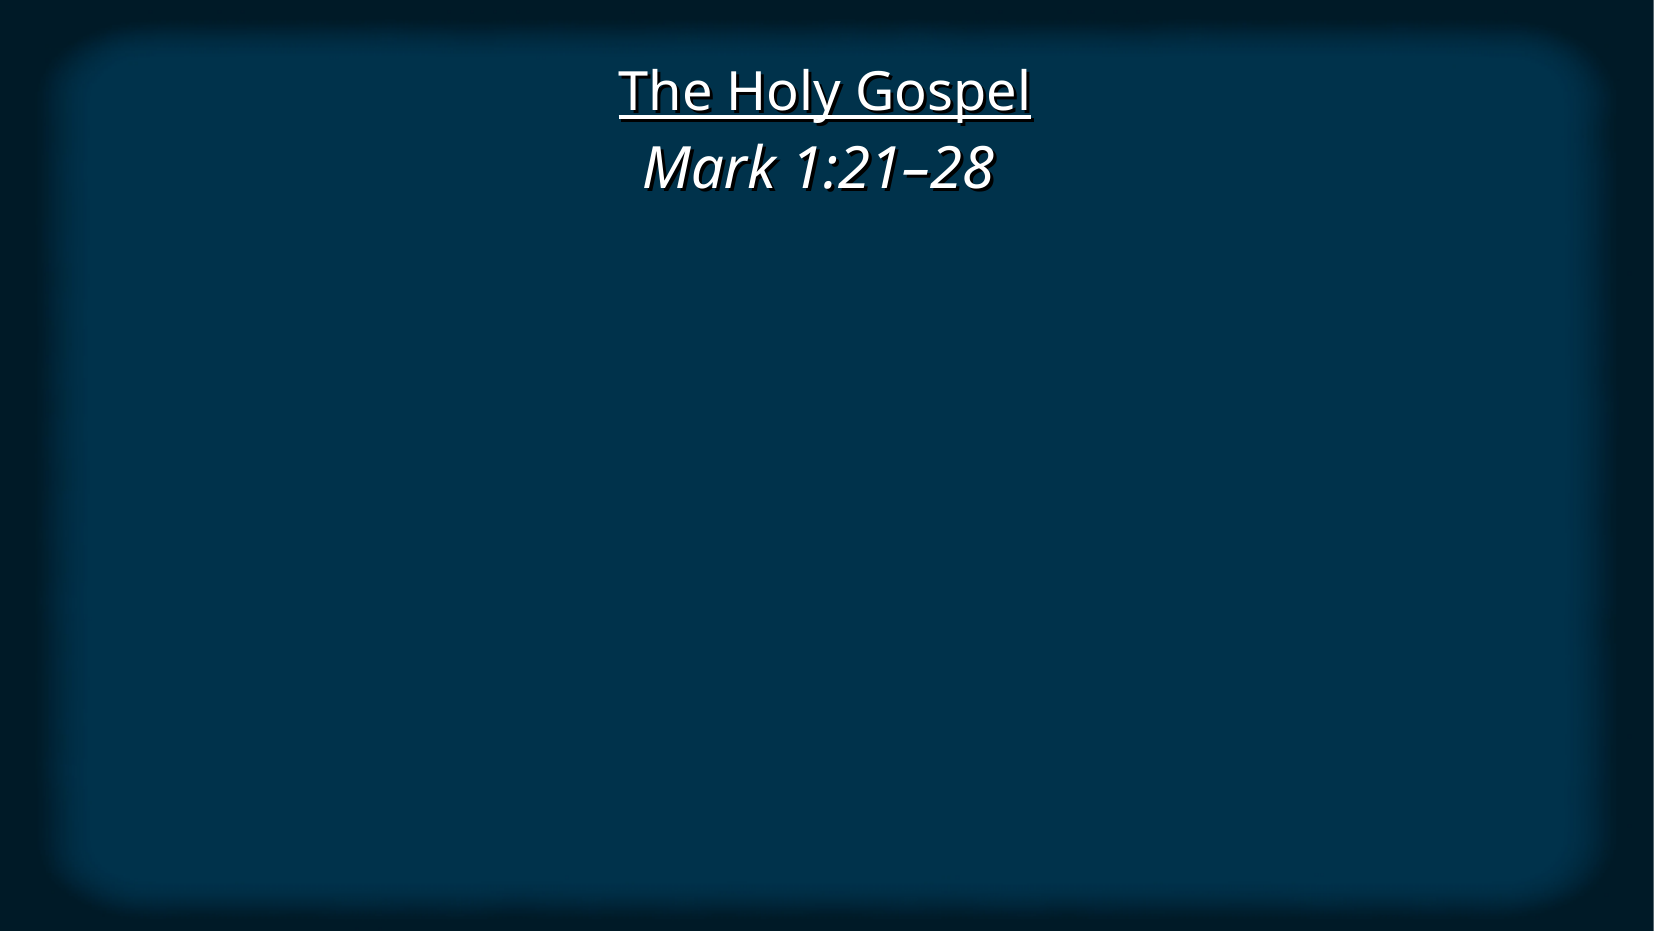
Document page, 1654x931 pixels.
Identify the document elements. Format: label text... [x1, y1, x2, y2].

picture [0, 0, 1654, 931]
text_box The Holy Gospel Mark 1:21–28 [60, 45, 1591, 209]
